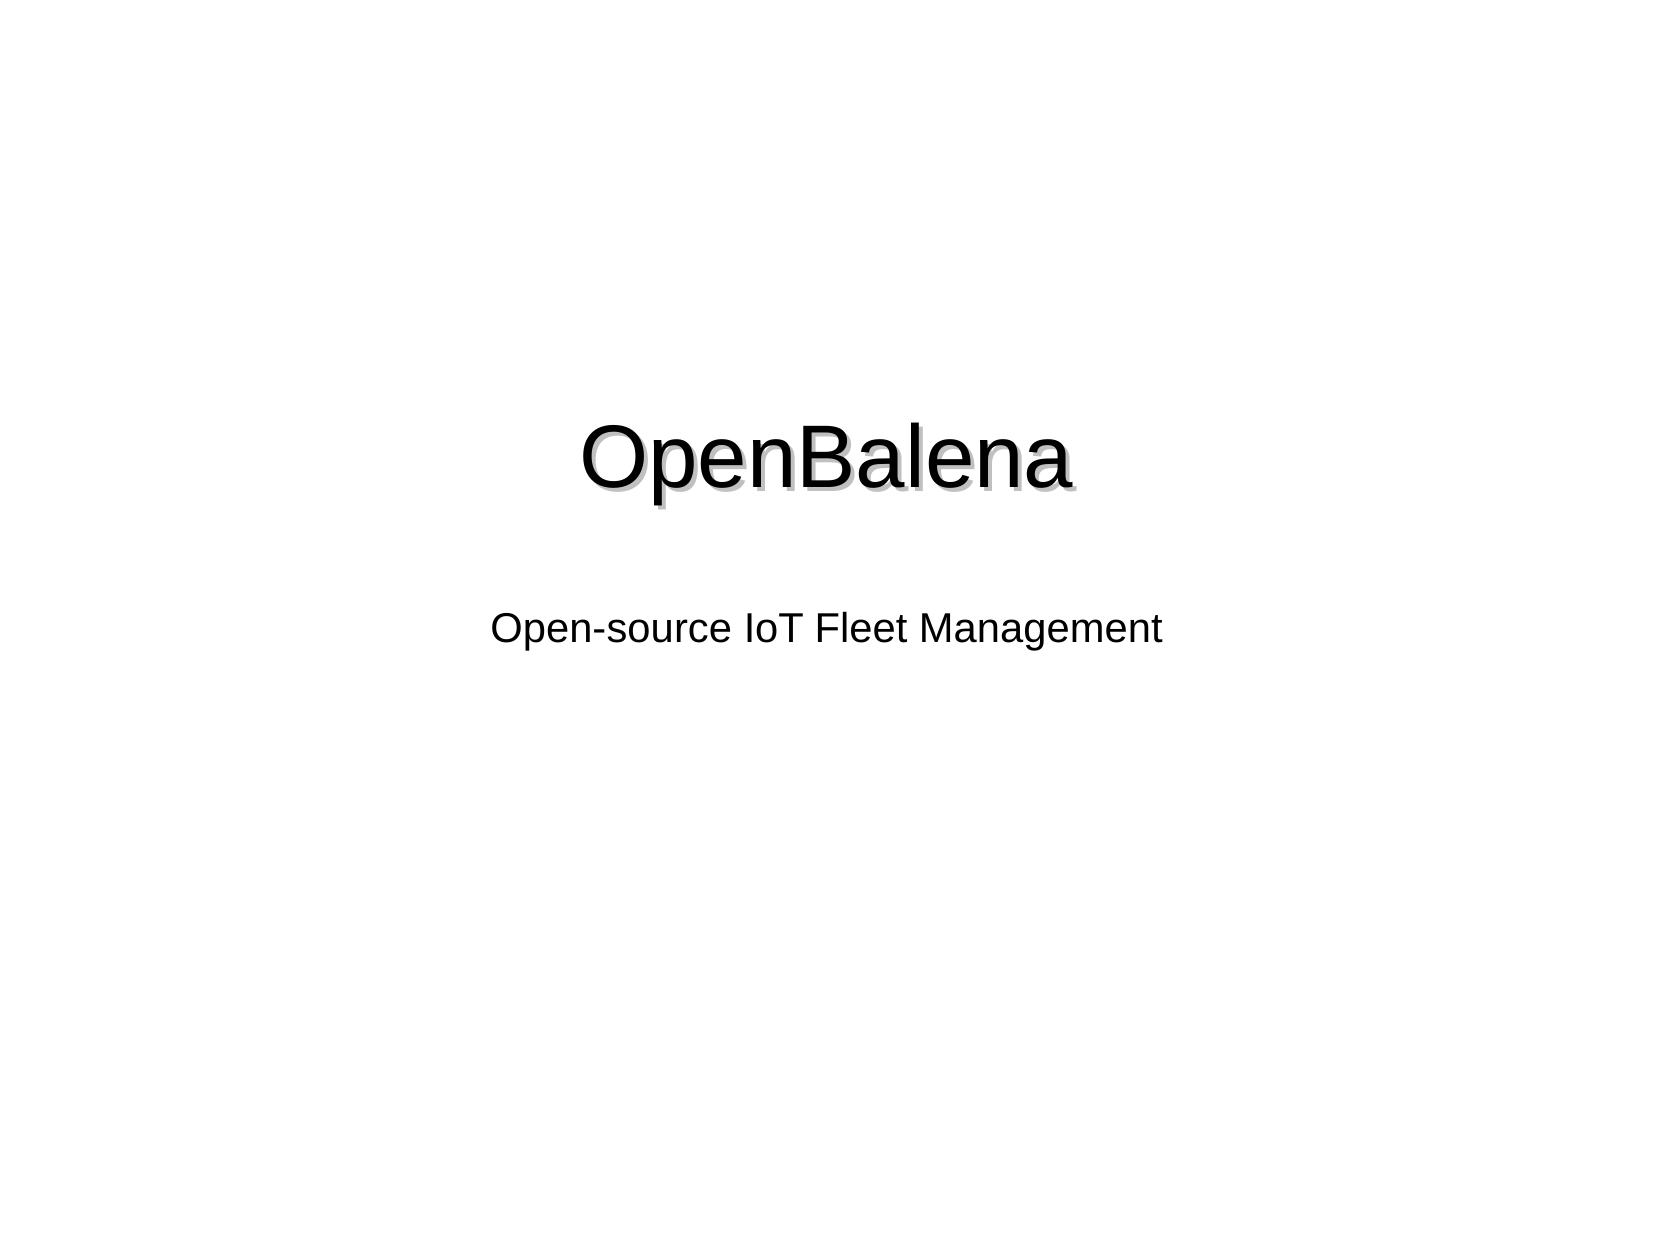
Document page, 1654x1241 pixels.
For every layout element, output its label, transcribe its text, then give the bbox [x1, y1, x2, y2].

subtitle OpenBalena Open-source IoT Fleet Management [82, 49, 1571, 1010]
